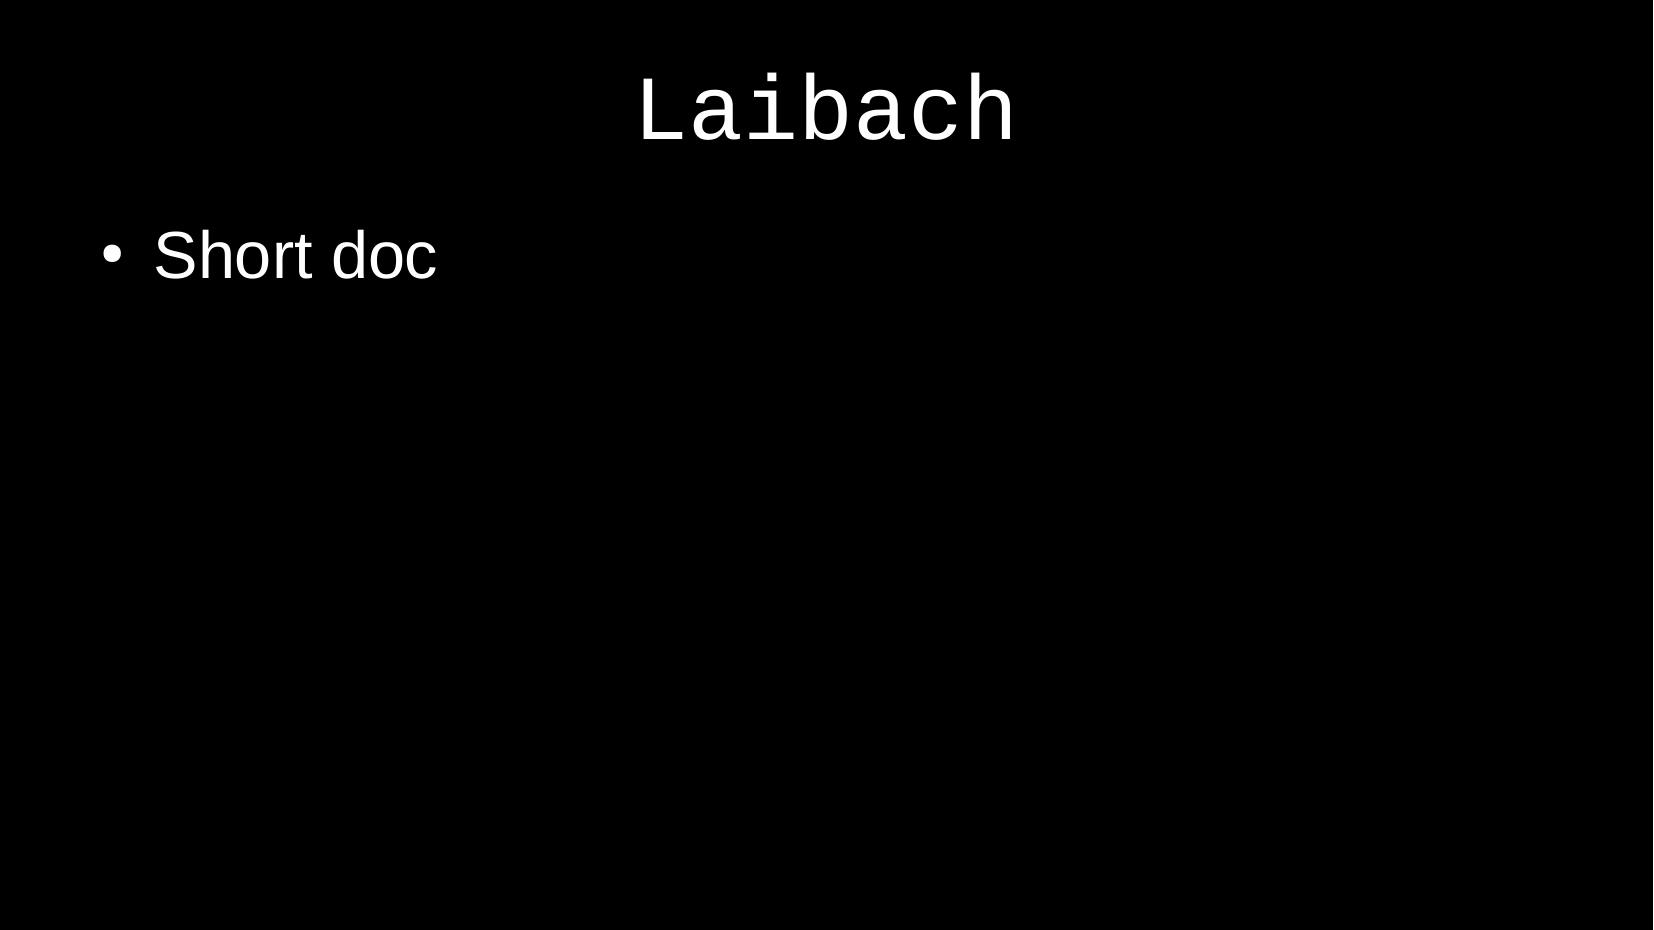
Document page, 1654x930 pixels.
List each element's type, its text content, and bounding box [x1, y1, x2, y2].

list Short doc [82, 217, 1571, 757]
title Laibach [82, 37, 1571, 193]
